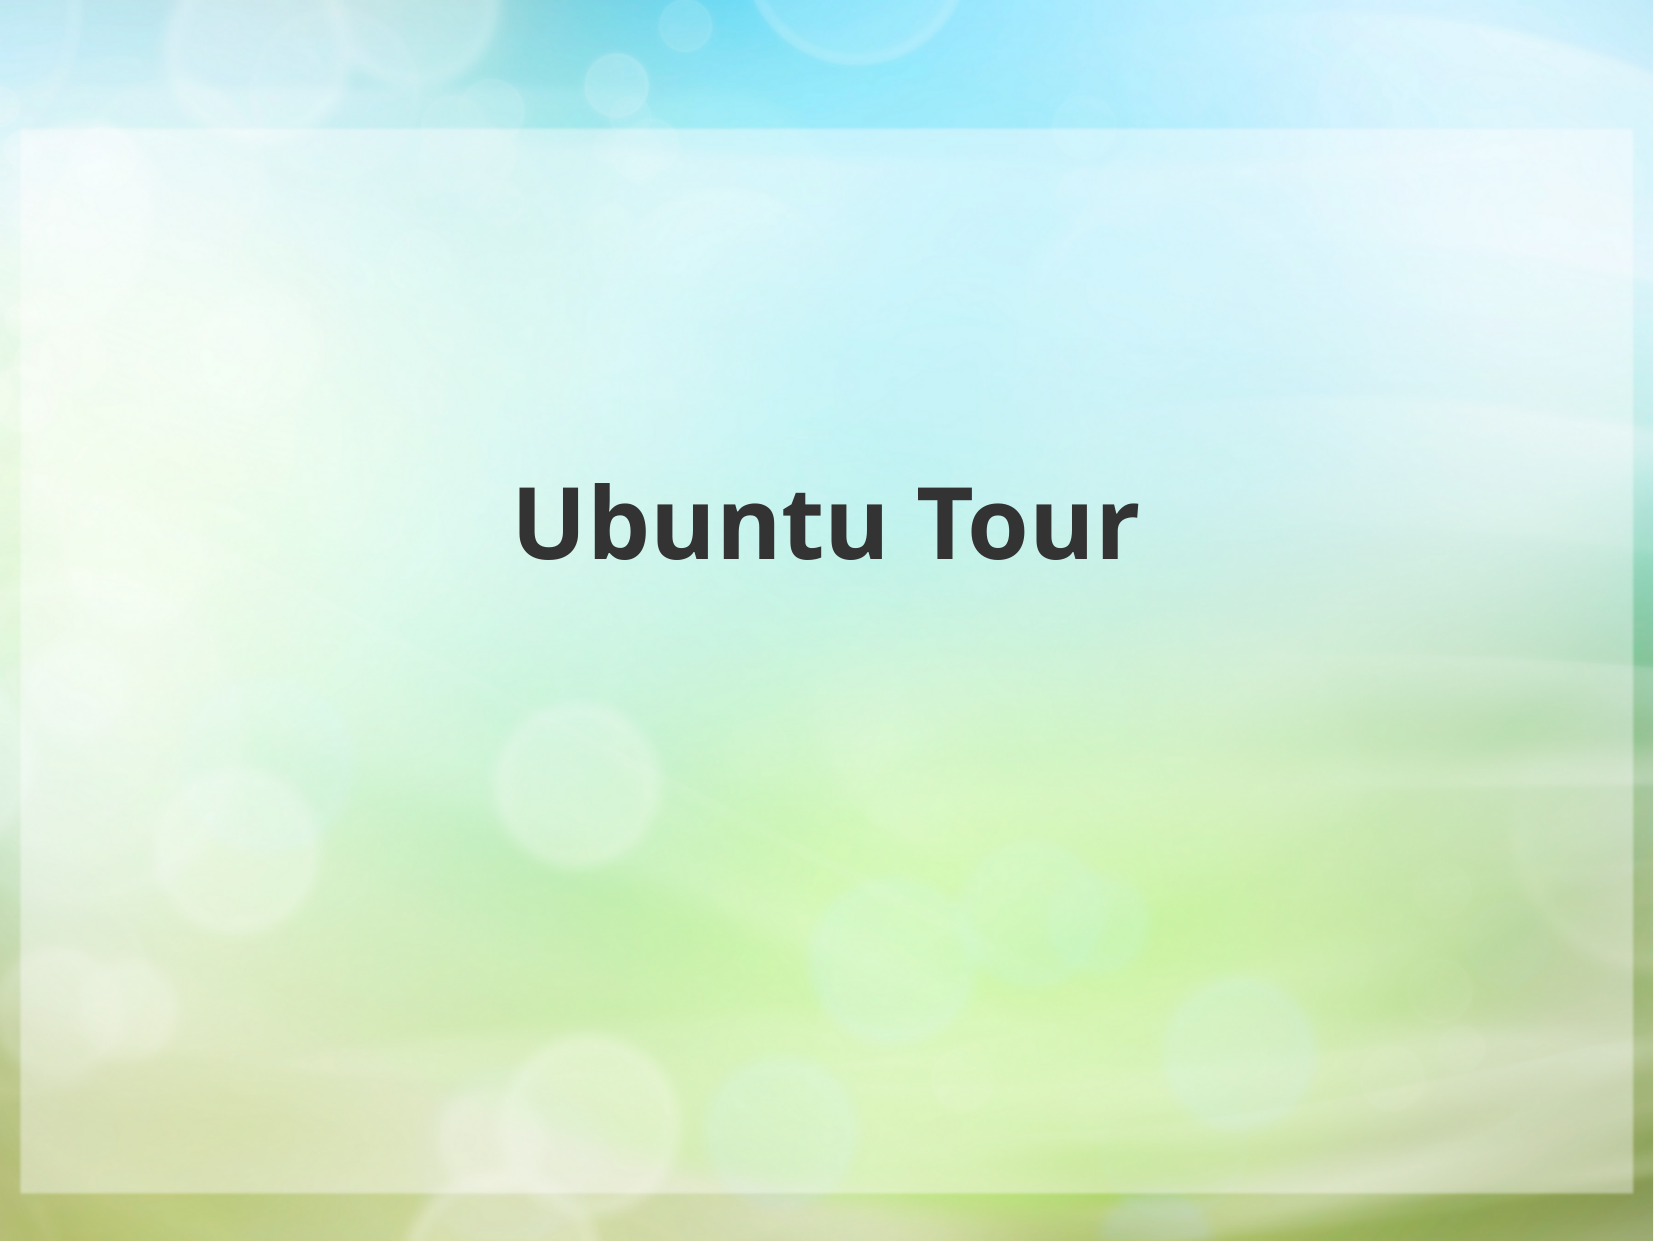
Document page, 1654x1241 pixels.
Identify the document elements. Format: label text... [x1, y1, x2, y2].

picture [0, 0, 1654, 1241]
subtitle Ubuntu Tour [82, 0, 1571, 1042]
